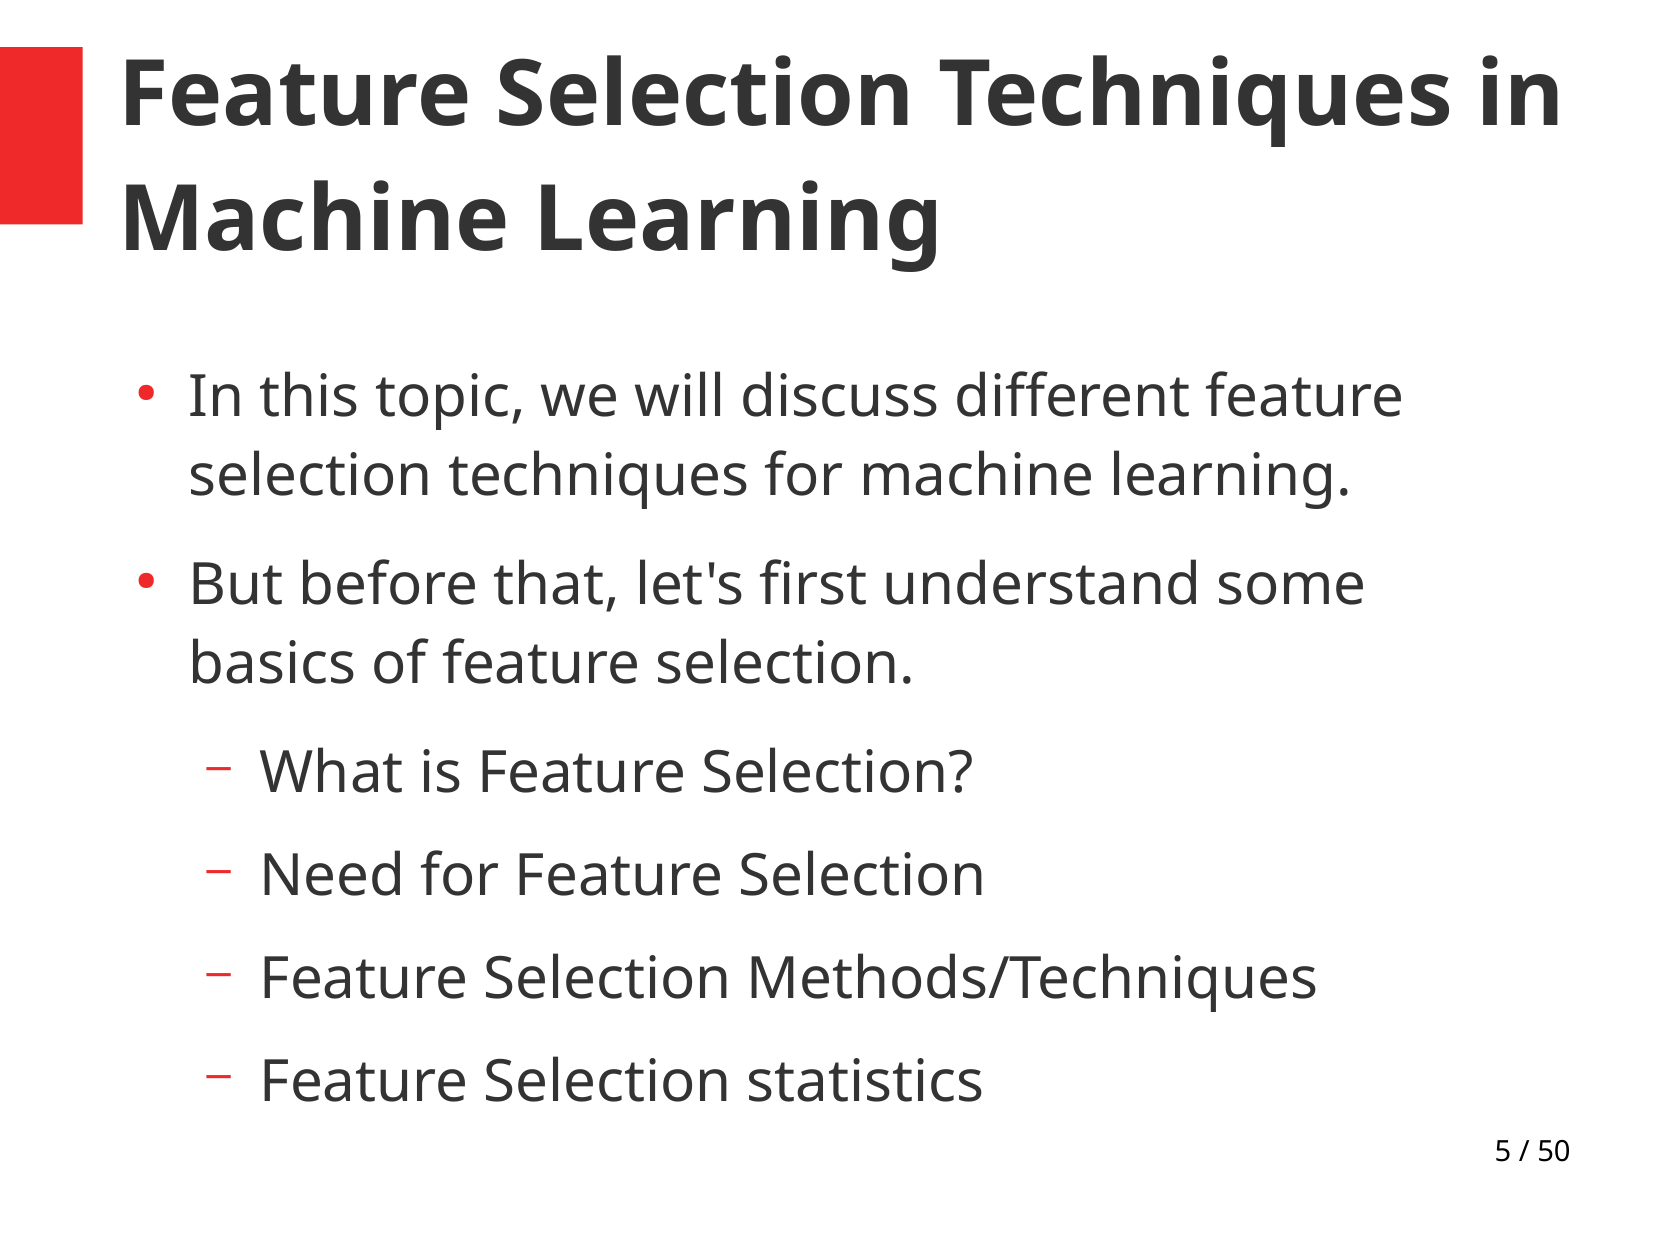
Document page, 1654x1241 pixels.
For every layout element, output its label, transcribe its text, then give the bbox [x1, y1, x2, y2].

title Feature Selection Techniques in Machine Learning [118, 28, 1571, 278]
list In this topic, we will discuss different feature selection techniques for machine learning. But before that, let's first understand some basics of feature selection. What is Feature Selection? Need for Feature Selection Feature Selection Methods/Techniques Feature Selection statistics [118, 354, 1536, 1074]
